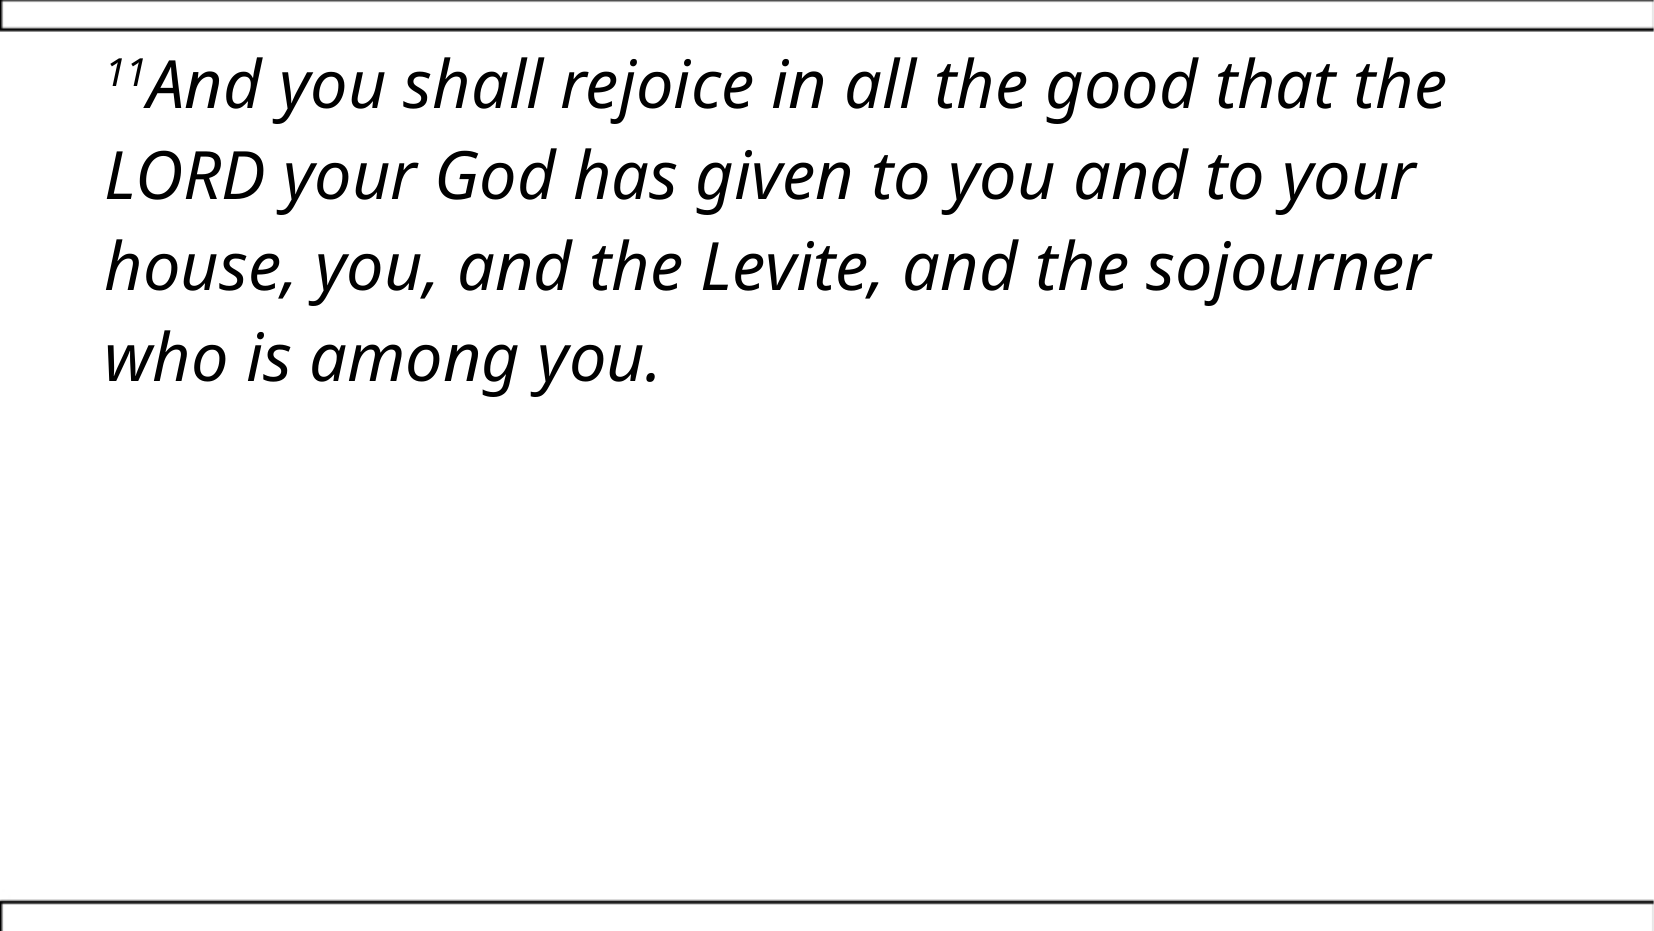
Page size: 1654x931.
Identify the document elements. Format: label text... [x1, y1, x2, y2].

picture [0, 0, 1654, 931]
text_box 11And you shall rejoice in all the good that the LORD your God has given to you and to your house, you, and the Levite, and the sojourner who is among you. [90, 30, 1576, 421]
